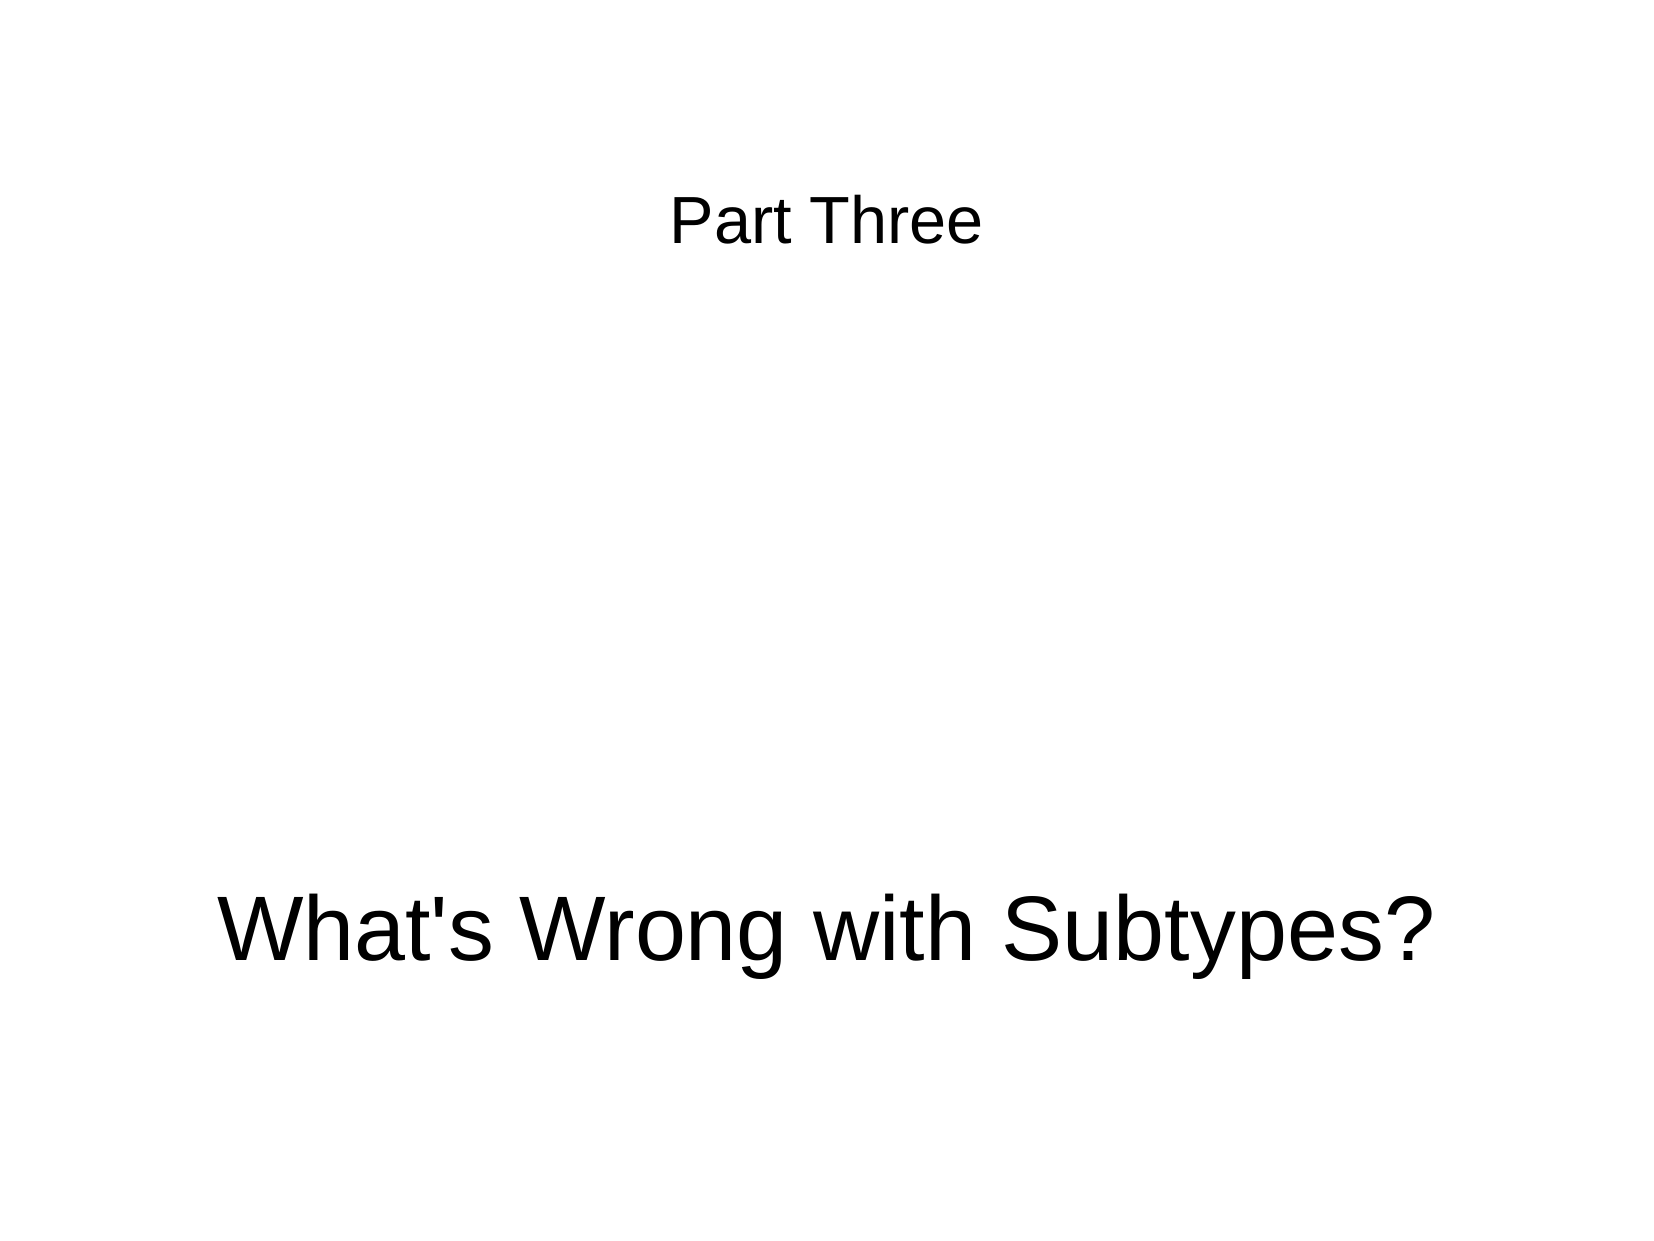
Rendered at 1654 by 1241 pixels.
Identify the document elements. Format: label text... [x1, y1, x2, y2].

title What's Wrong with Subtypes? [82, 825, 1571, 1033]
subtitle Part Three [82, 51, 1571, 391]
